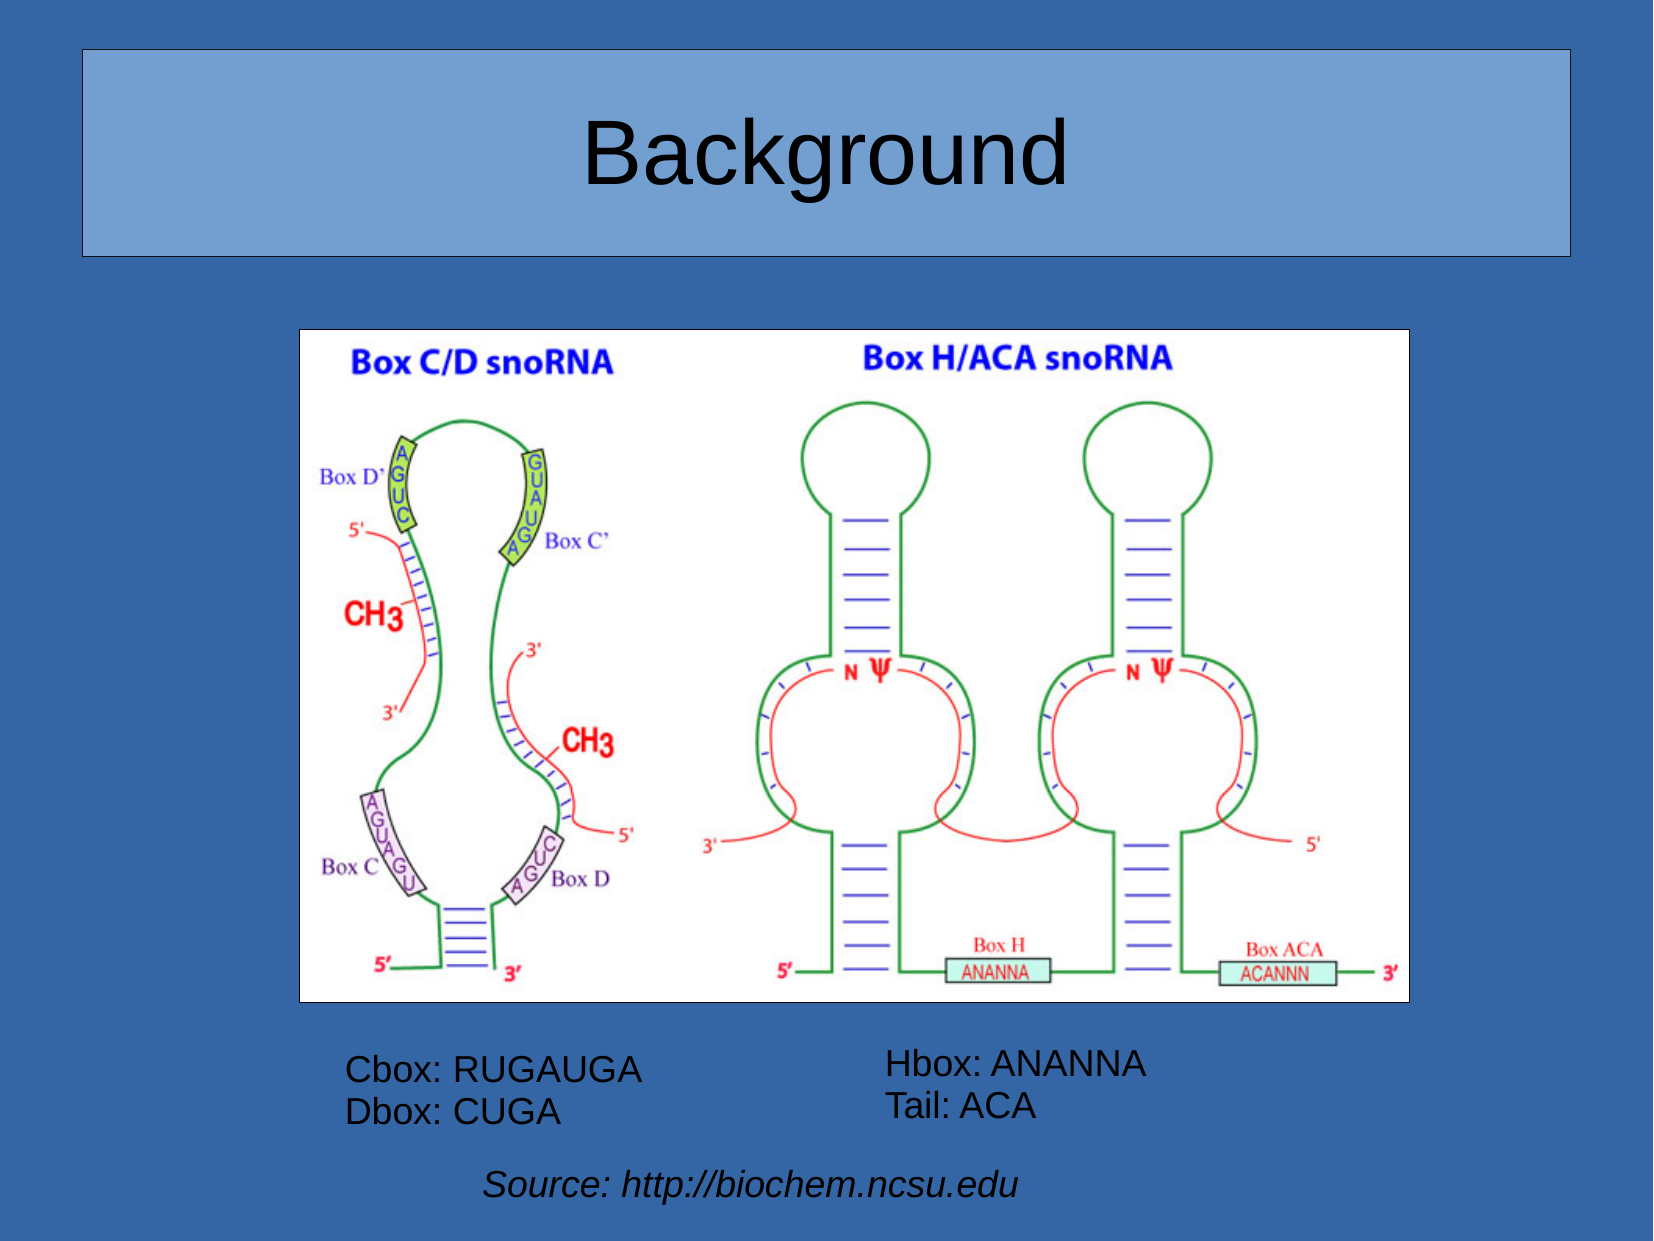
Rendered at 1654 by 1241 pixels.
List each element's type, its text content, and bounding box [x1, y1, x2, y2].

text_box Hbox: ANANNA Tail: ACA [870, 1035, 1171, 1156]
text_box Cbox: RUGAUGA Dbox: CUGA [330, 1041, 676, 1141]
text_box Source: http://biochem.ncsu.edu [467, 1156, 1098, 1214]
title Background [82, 49, 1571, 257]
picture [299, 330, 1409, 1003]
